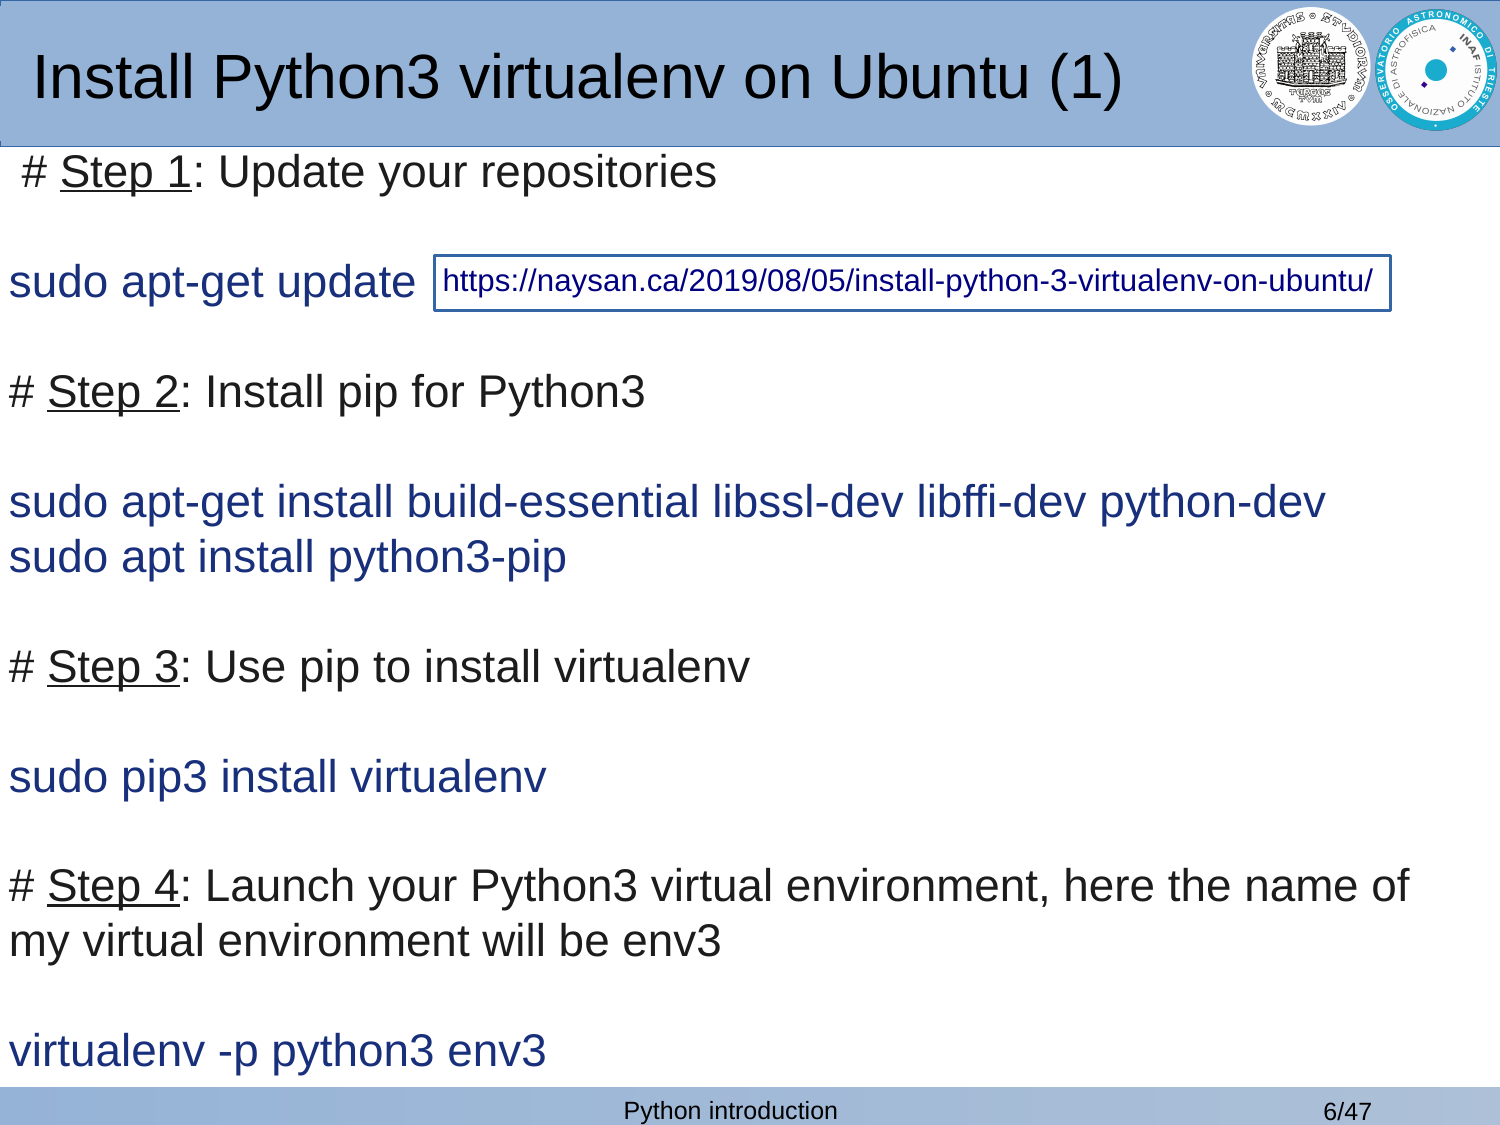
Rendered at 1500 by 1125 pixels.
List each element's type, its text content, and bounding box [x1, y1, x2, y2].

text_box Install Python3 virtualenv on Ubuntu (1) [0, 5, 1243, 141]
picture [1252, 0, 1500, 156]
text_box [434, 255, 1391, 311]
text_box https://naysan.ca/2019/08/05/install-python-3-virtualenv-on-ubuntu/ [427, 255, 1500, 315]
list # Step 1: Update your repositories sudo apt-get update # Step 2: Install pip for Python3 sudo apt-get install build-essential libssl-dev libffi-dev python-dev sudo apt install python3-pip # Step 3: Use pip to install virtualenv sudo pip3 install virtualenv # Step 4: Launch your Python3 virtual environment, here the name of my virtual environment will be env3 virtualenv -p python3 env3 [0, 133, 1468, 1007]
